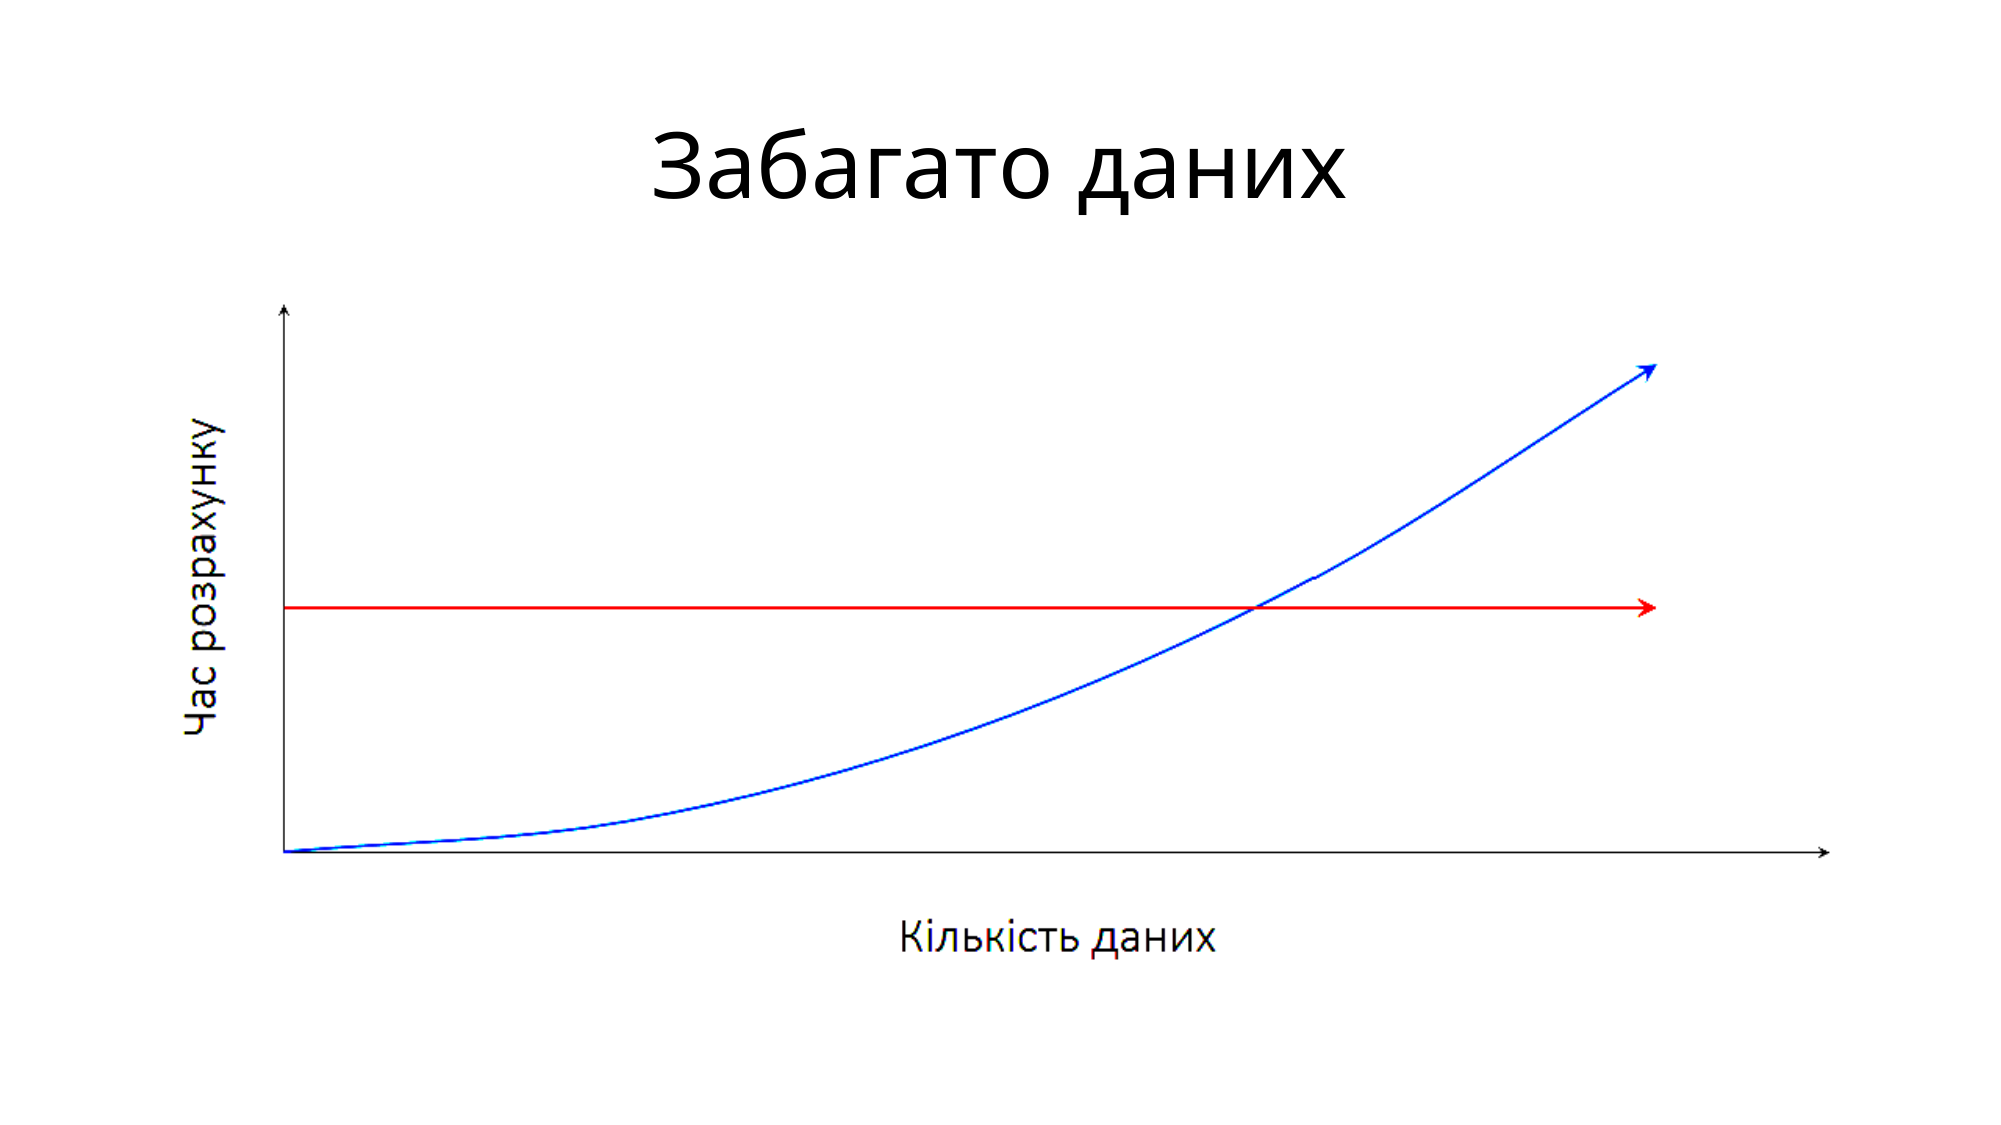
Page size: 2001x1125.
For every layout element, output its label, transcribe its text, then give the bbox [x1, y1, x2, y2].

title Забагато даних [137, 59, 1863, 278]
picture [174, 294, 1839, 966]
